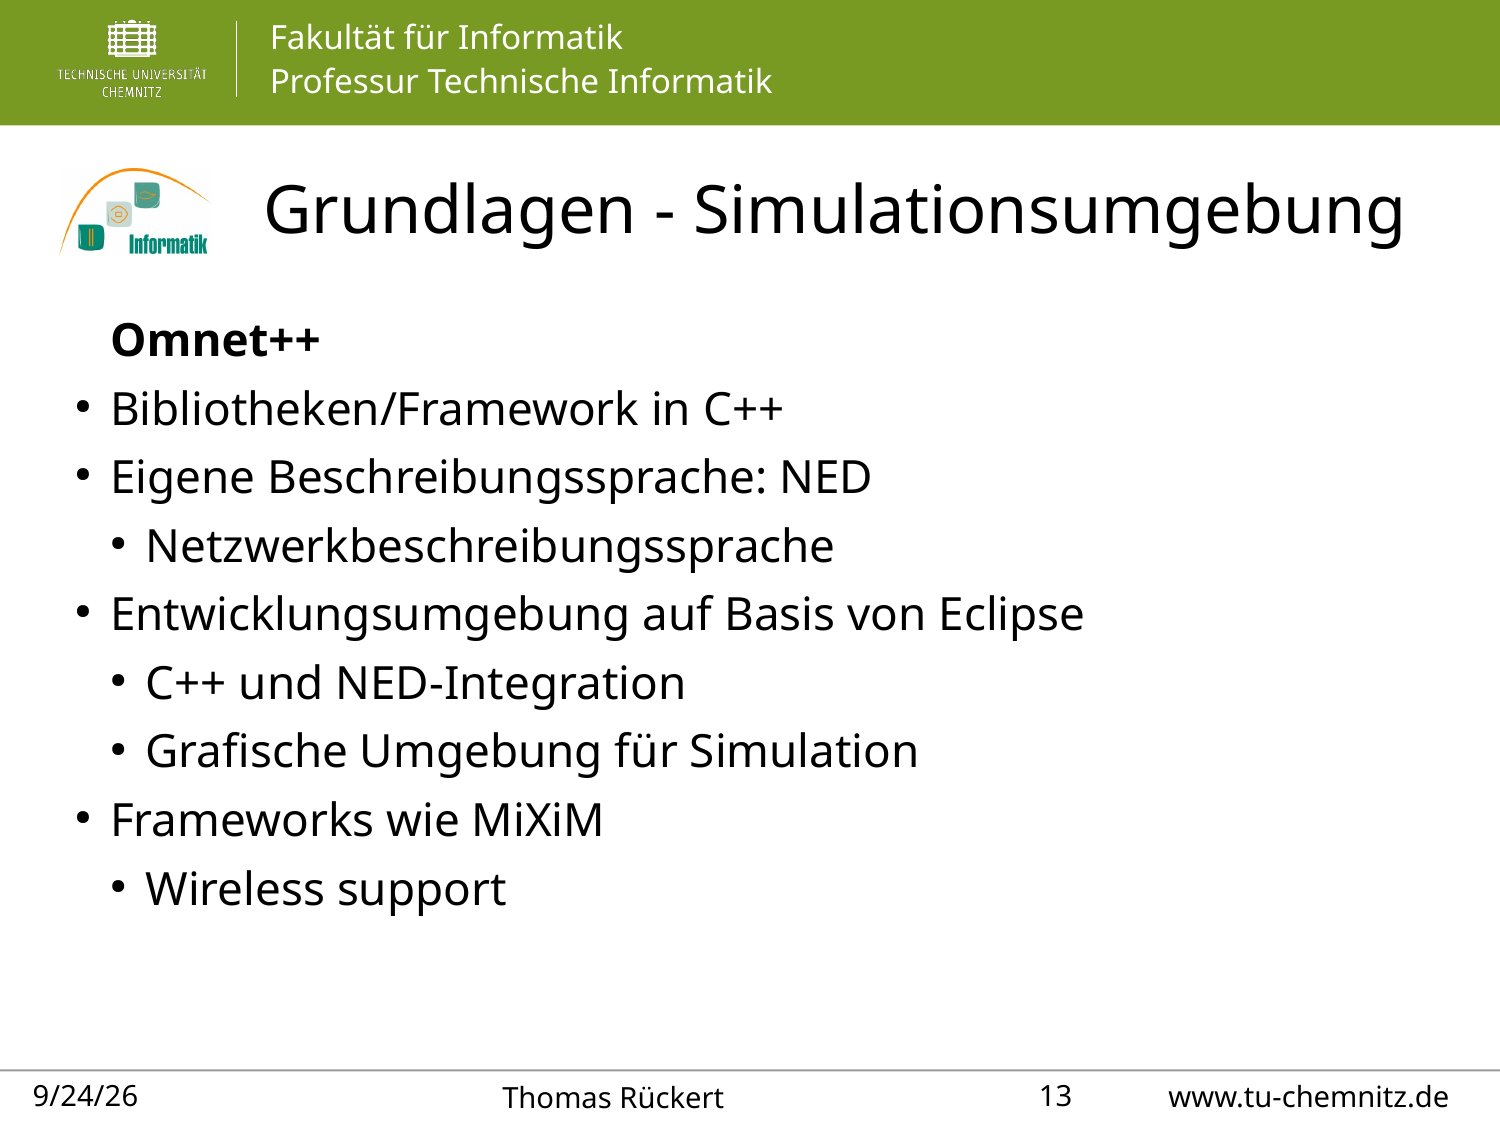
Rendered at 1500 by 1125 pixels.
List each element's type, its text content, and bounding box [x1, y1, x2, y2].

text_box Omnet++ Bibliotheken/Framework in C++ Eigene Beschreibungssprache: NED Netzwerkbeschreibungssprache Entwicklungsumgebung auf Basis von Eclipse C++ und NED-Integration Grafische Umgebung für Simulation Frameworks wie MiXiM Wireless support [60, 299, 1459, 848]
title Grundlagen - Simulationsumgebung [248, 159, 1459, 271]
list [248, 848, 1459, 1035]
footer Thomas Rückert [360, 1069, 750, 1125]
slide_number <number> [750, 1069, 1088, 1125]
slide_number 4/9/15 [17, 1069, 356, 1125]
picture [25, 0, 239, 130]
picture [59, 168, 212, 256]
